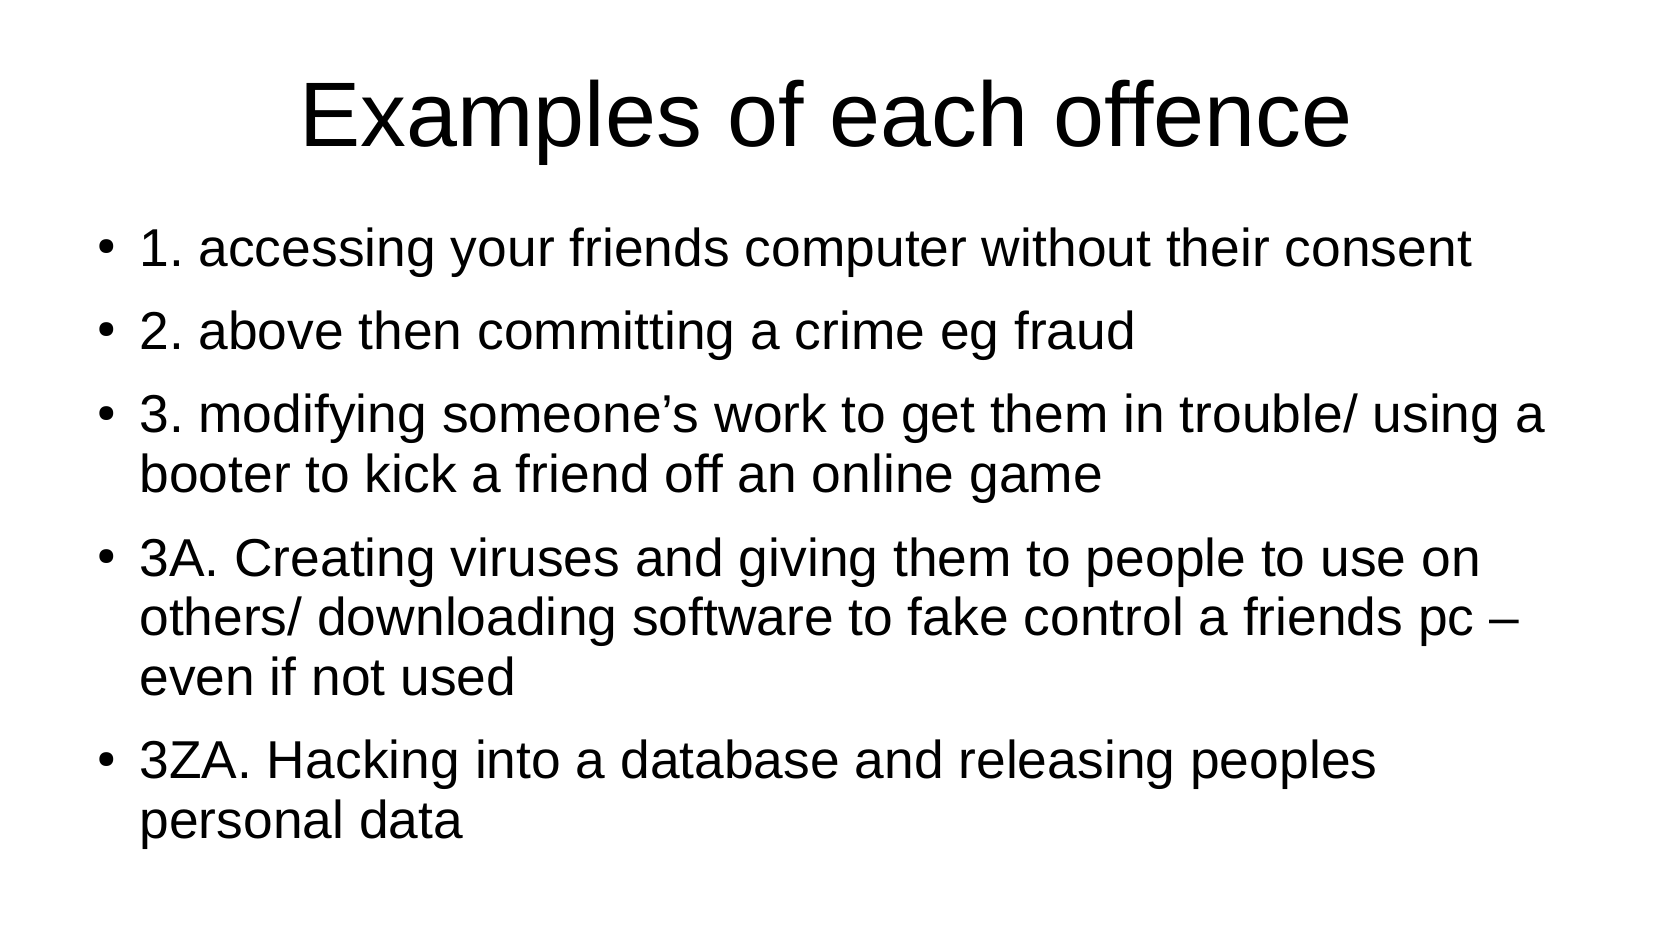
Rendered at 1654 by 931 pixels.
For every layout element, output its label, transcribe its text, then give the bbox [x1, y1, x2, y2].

title Examples of each offence [82, 37, 1571, 193]
list 1. accessing your friends computer without their consent 2. above then committing a crime eg fraud 3. modifying someone’s work to get them in trouble/ using a booter to kick a friend off an online game 3A. Creating viruses and giving them to people to use on others/ downloading software to fake control a friends pc – even if not used 3ZA. Hacking into a database and releasing peoples personal data [82, 217, 1571, 857]
